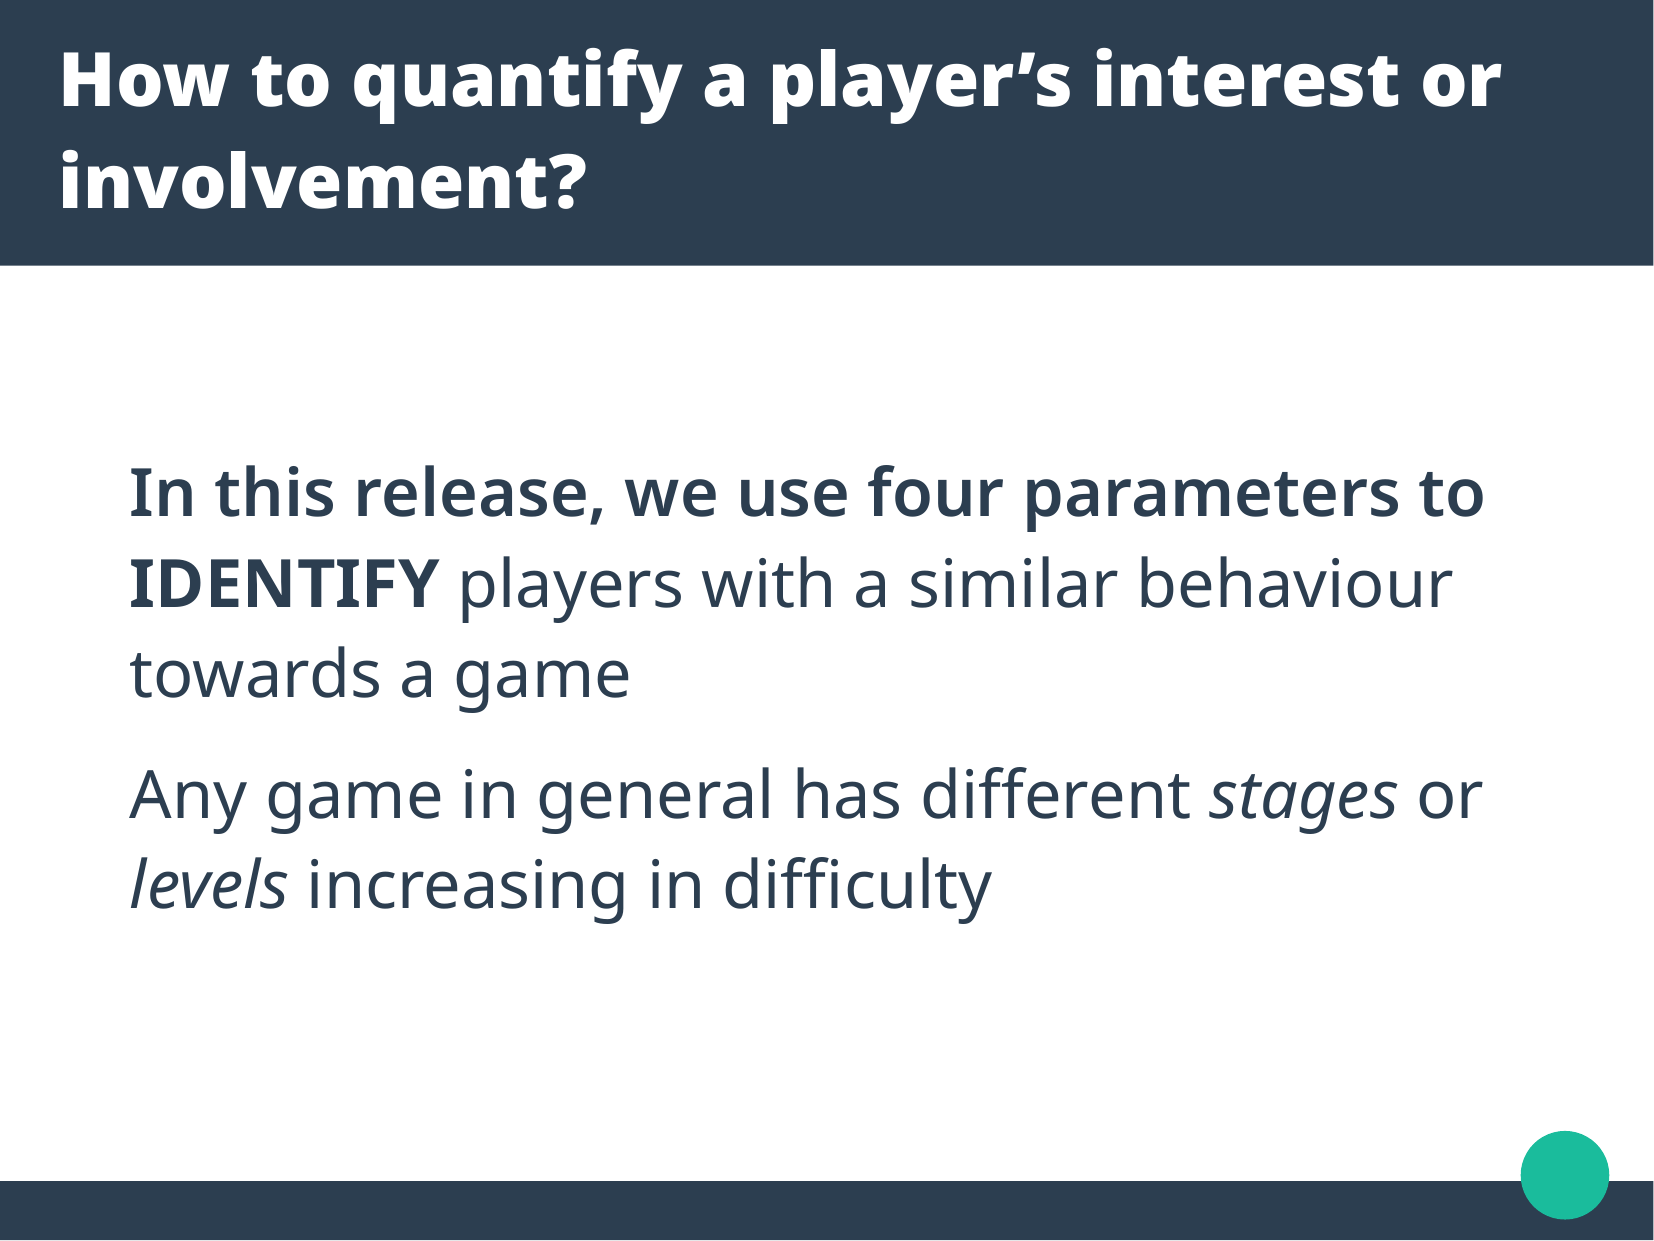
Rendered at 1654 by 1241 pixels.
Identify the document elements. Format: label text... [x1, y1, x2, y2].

list In this release, we use four parameters to IDENTIFY players with a similar behaviour towards a game Any game in general has different stages or levels increasing in difficulty [59, 324, 1595, 1152]
title How to quantify a player’s interest or involvement? [59, 40, 1595, 216]
